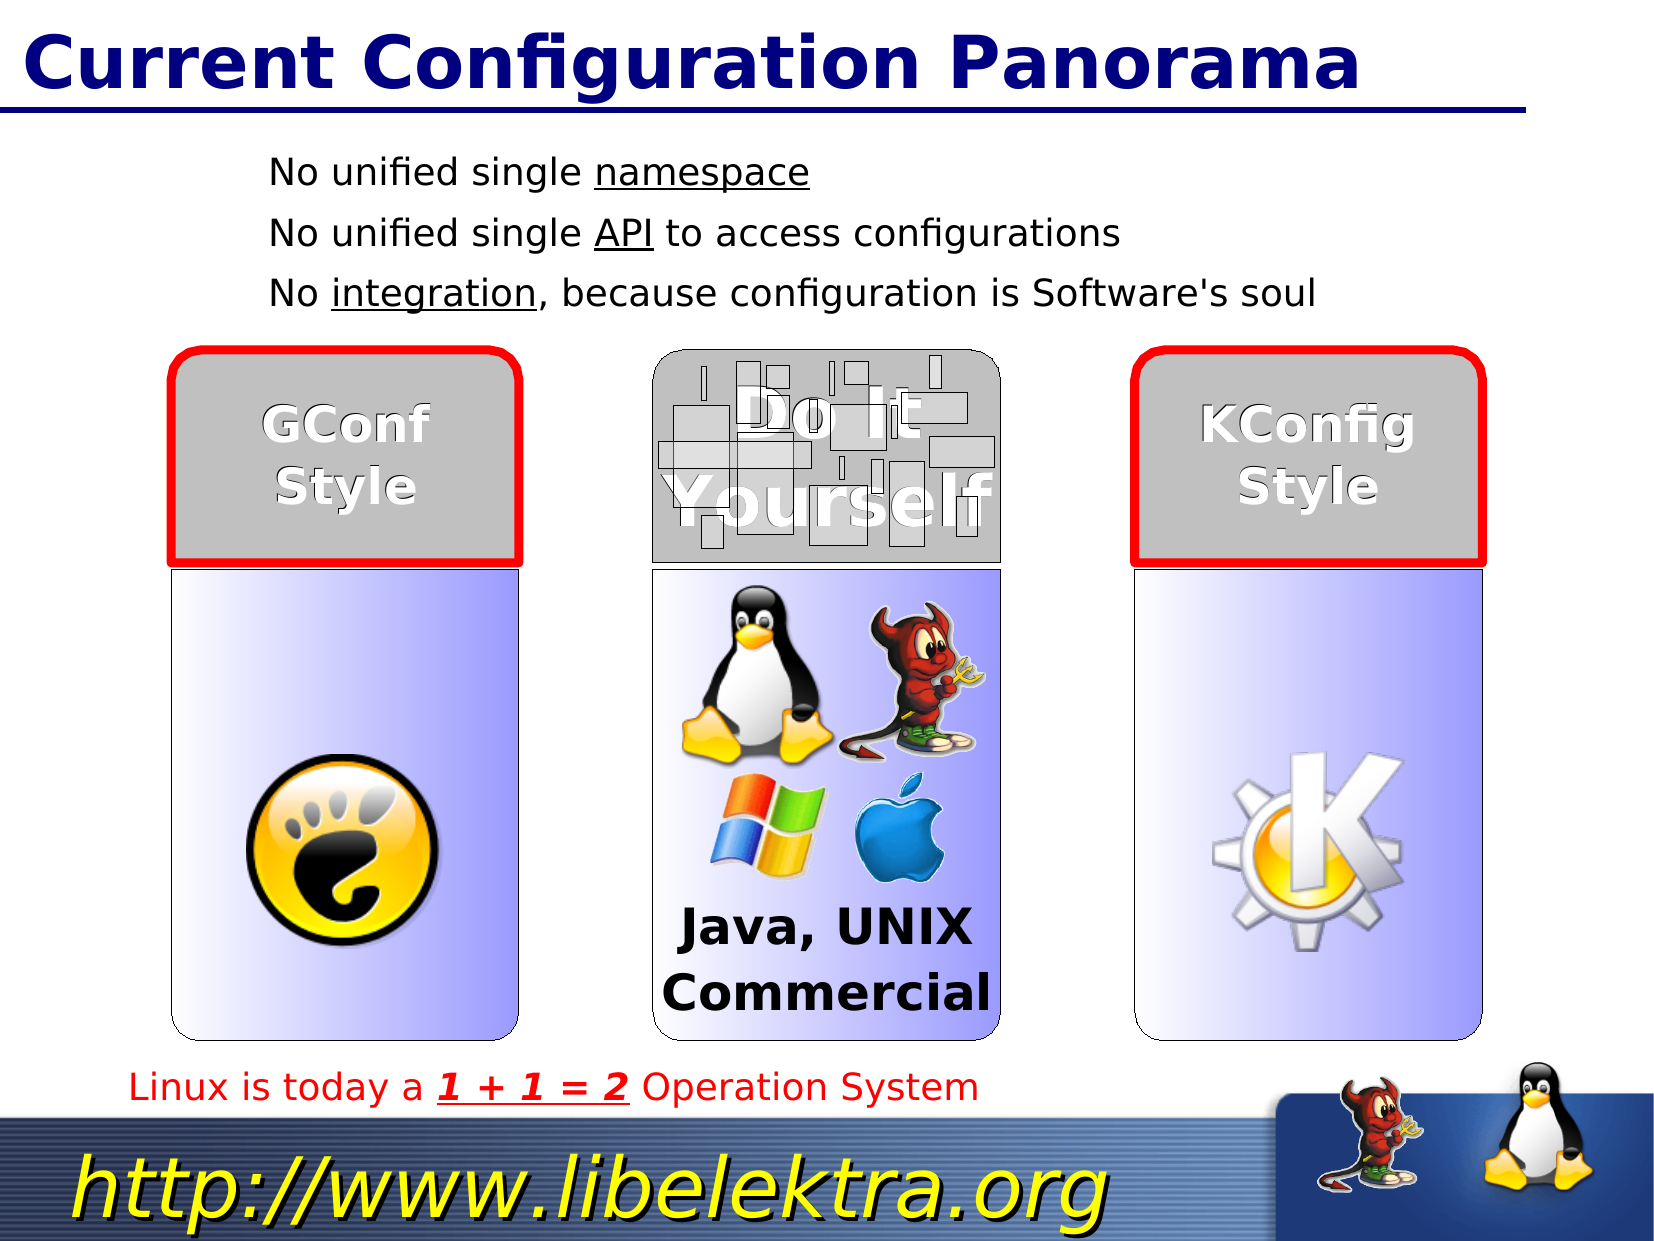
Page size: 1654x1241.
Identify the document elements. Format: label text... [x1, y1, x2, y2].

text_box [1134, 349, 1483, 563]
text_box Java, UNIX [680, 893, 975, 954]
text_box [171, 569, 519, 1041]
text_box Do It Yourself [661, 364, 994, 546]
picture [246, 754, 444, 949]
picture [668, 584, 986, 769]
text_box KConfig Style [1142, 392, 1475, 516]
text_box Current Configuration Panorama [22, 14, 1611, 111]
text_box GConf Style [226, 392, 467, 516]
picture [0, 1061, 1654, 1241]
picture [710, 773, 829, 881]
picture [854, 771, 945, 883]
text_box [1134, 569, 1483, 1041]
text_box Linux is today a 1 + 1 = 2 Operation System [127, 1062, 981, 1107]
text_box [652, 349, 1001, 563]
text_box Commercial [661, 961, 994, 1021]
text_box [652, 569, 1001, 1041]
list No unified single namespace No unified single API to access configurations No integration, because configuration is Software's soul [253, 140, 1429, 321]
text_box [171, 349, 519, 563]
picture [1212, 751, 1405, 952]
